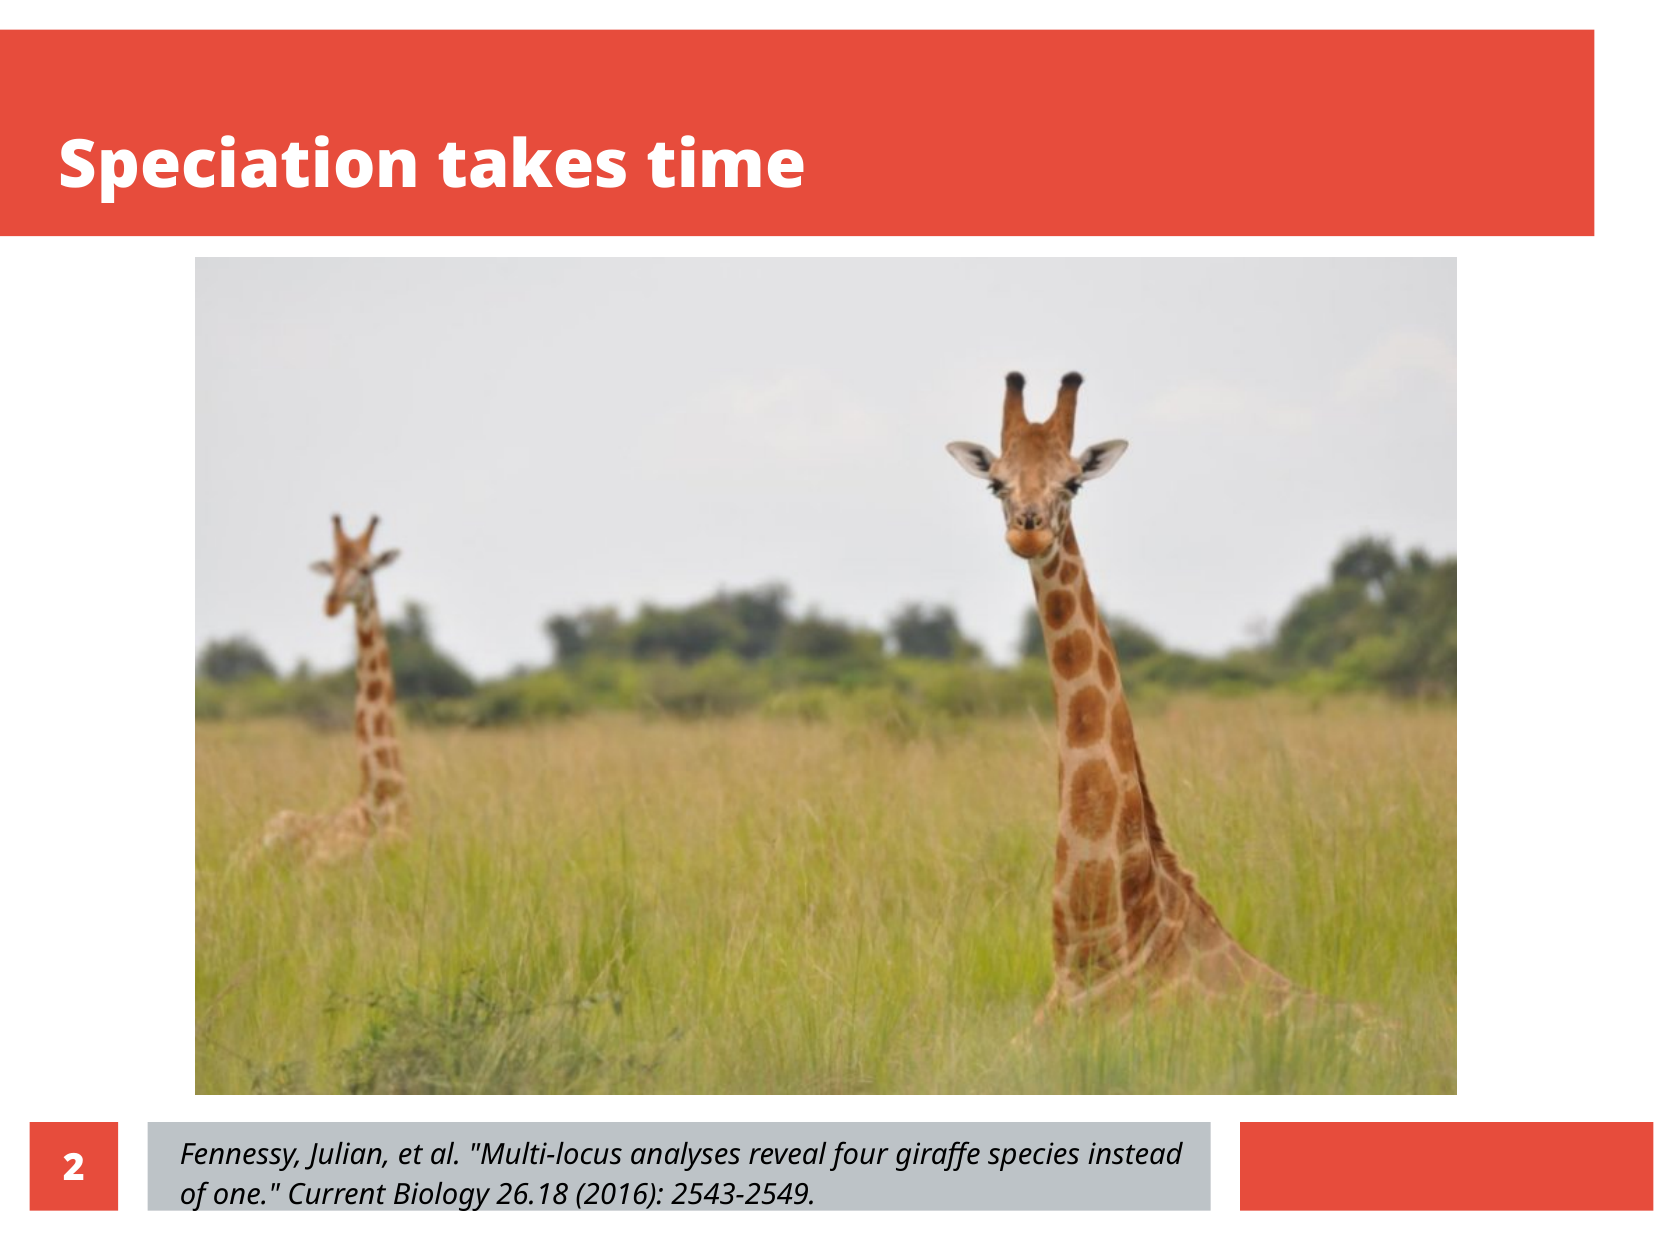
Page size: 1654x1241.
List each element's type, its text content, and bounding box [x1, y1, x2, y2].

title Speciation takes time [59, 59, 1595, 207]
text_box Fennessy, Julian, et al. "Multi-locus analyses reveal four giraffe species instead of one." Current Biology 26.18 (2016): 2543-2549. [165, 1125, 1201, 1210]
picture [195, 257, 1457, 1096]
